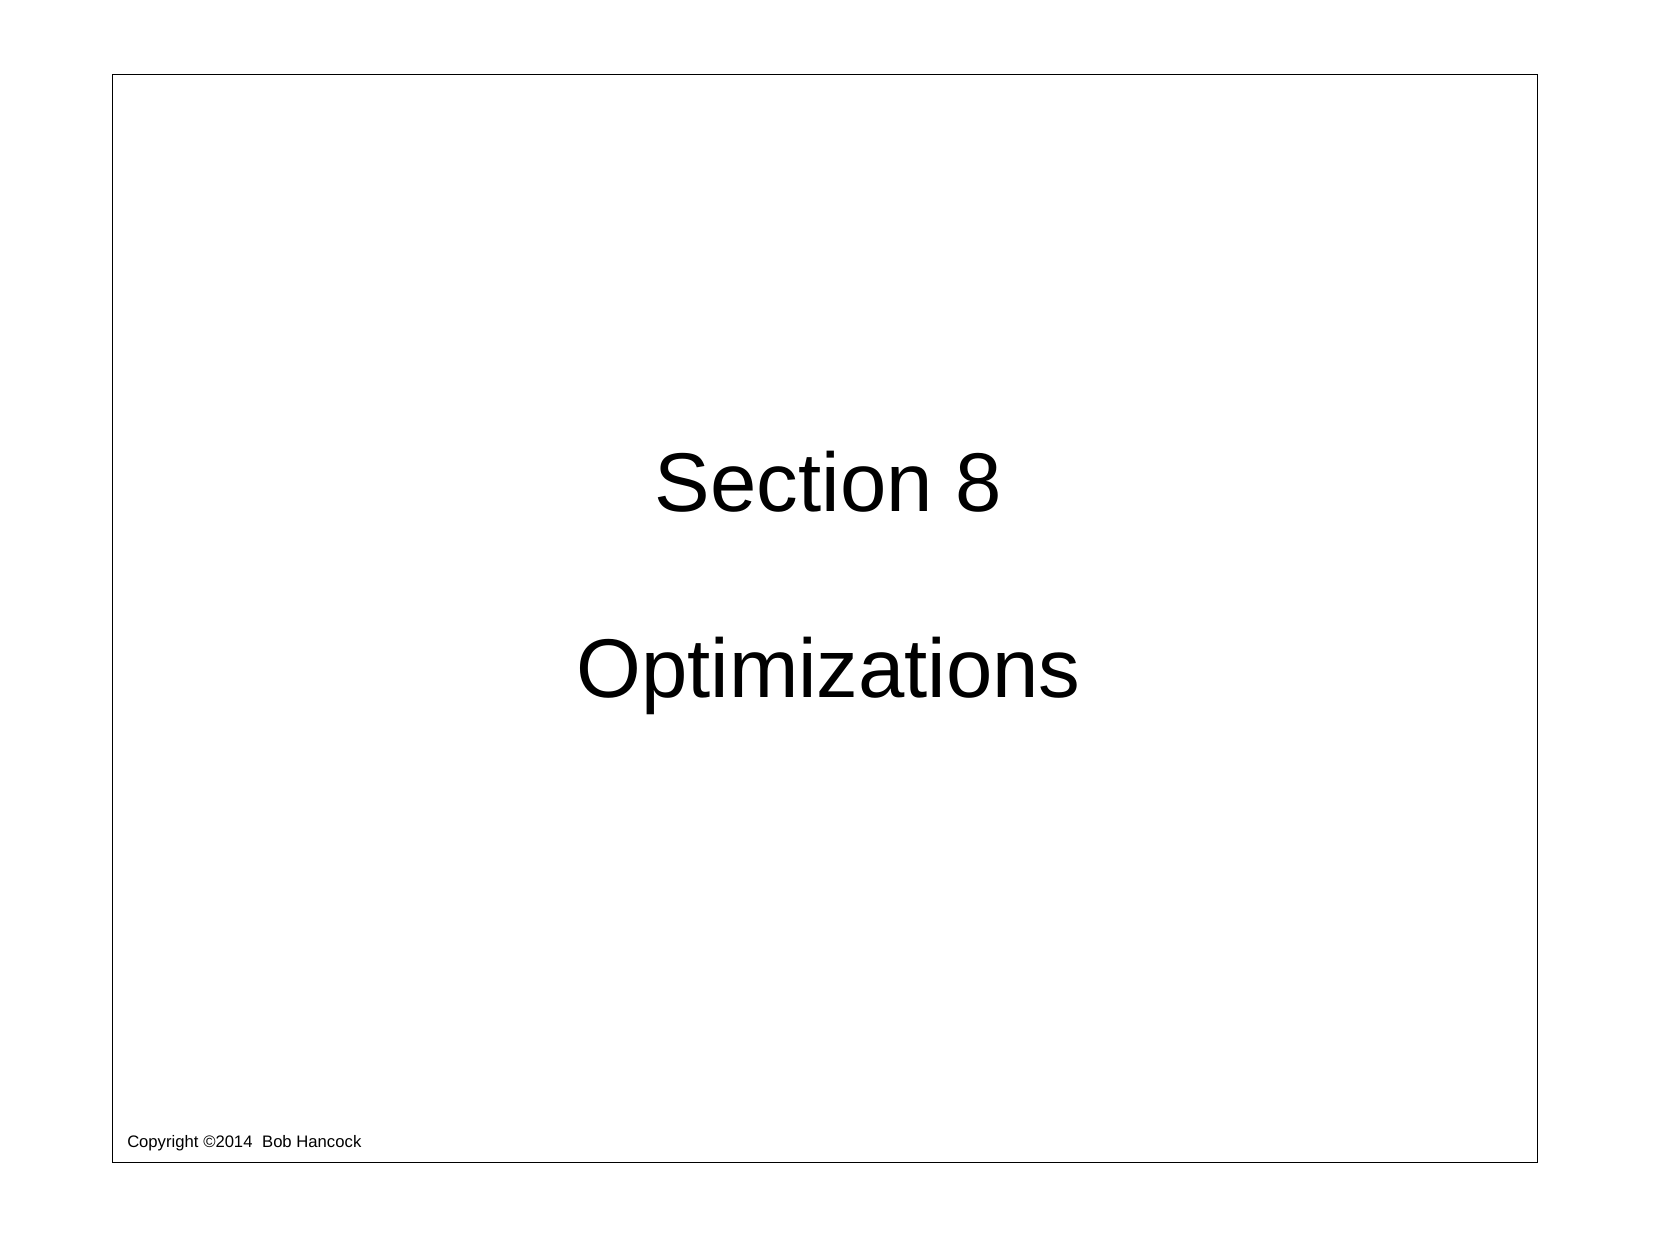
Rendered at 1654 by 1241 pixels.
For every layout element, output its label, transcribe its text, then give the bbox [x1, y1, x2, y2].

subtitle Section 8 Optimizations [251, 164, 1407, 1099]
text_box Copyright ©2014 Bob Hancock [112, 1125, 377, 1159]
